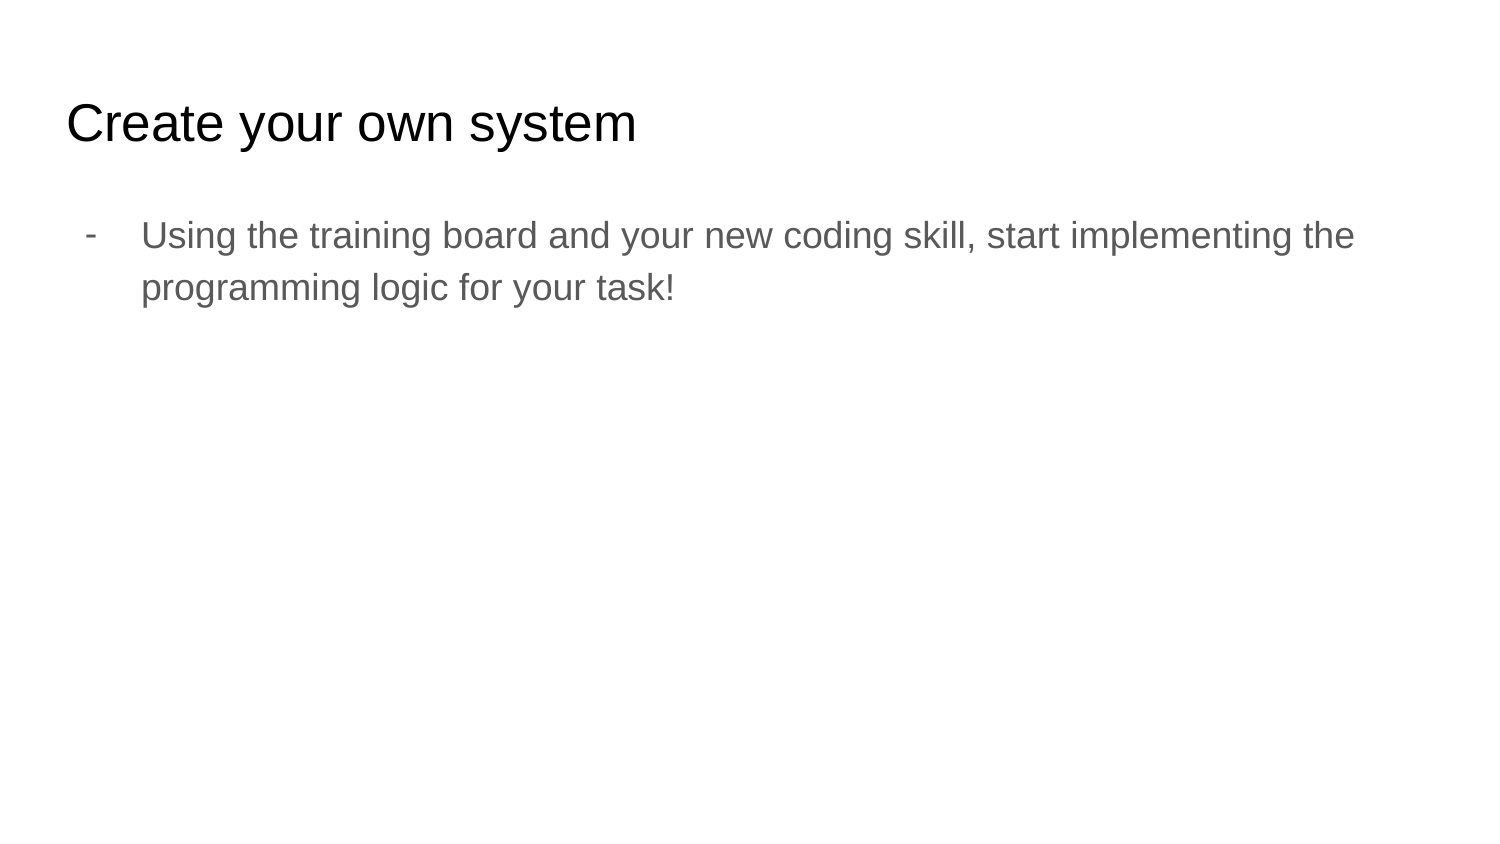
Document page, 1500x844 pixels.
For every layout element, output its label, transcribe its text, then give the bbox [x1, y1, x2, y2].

title Create your own system [51, 72, 1449, 167]
list Using the training board and your new coding skill, start implementing the programming logic for your task! [51, 189, 1449, 750]
